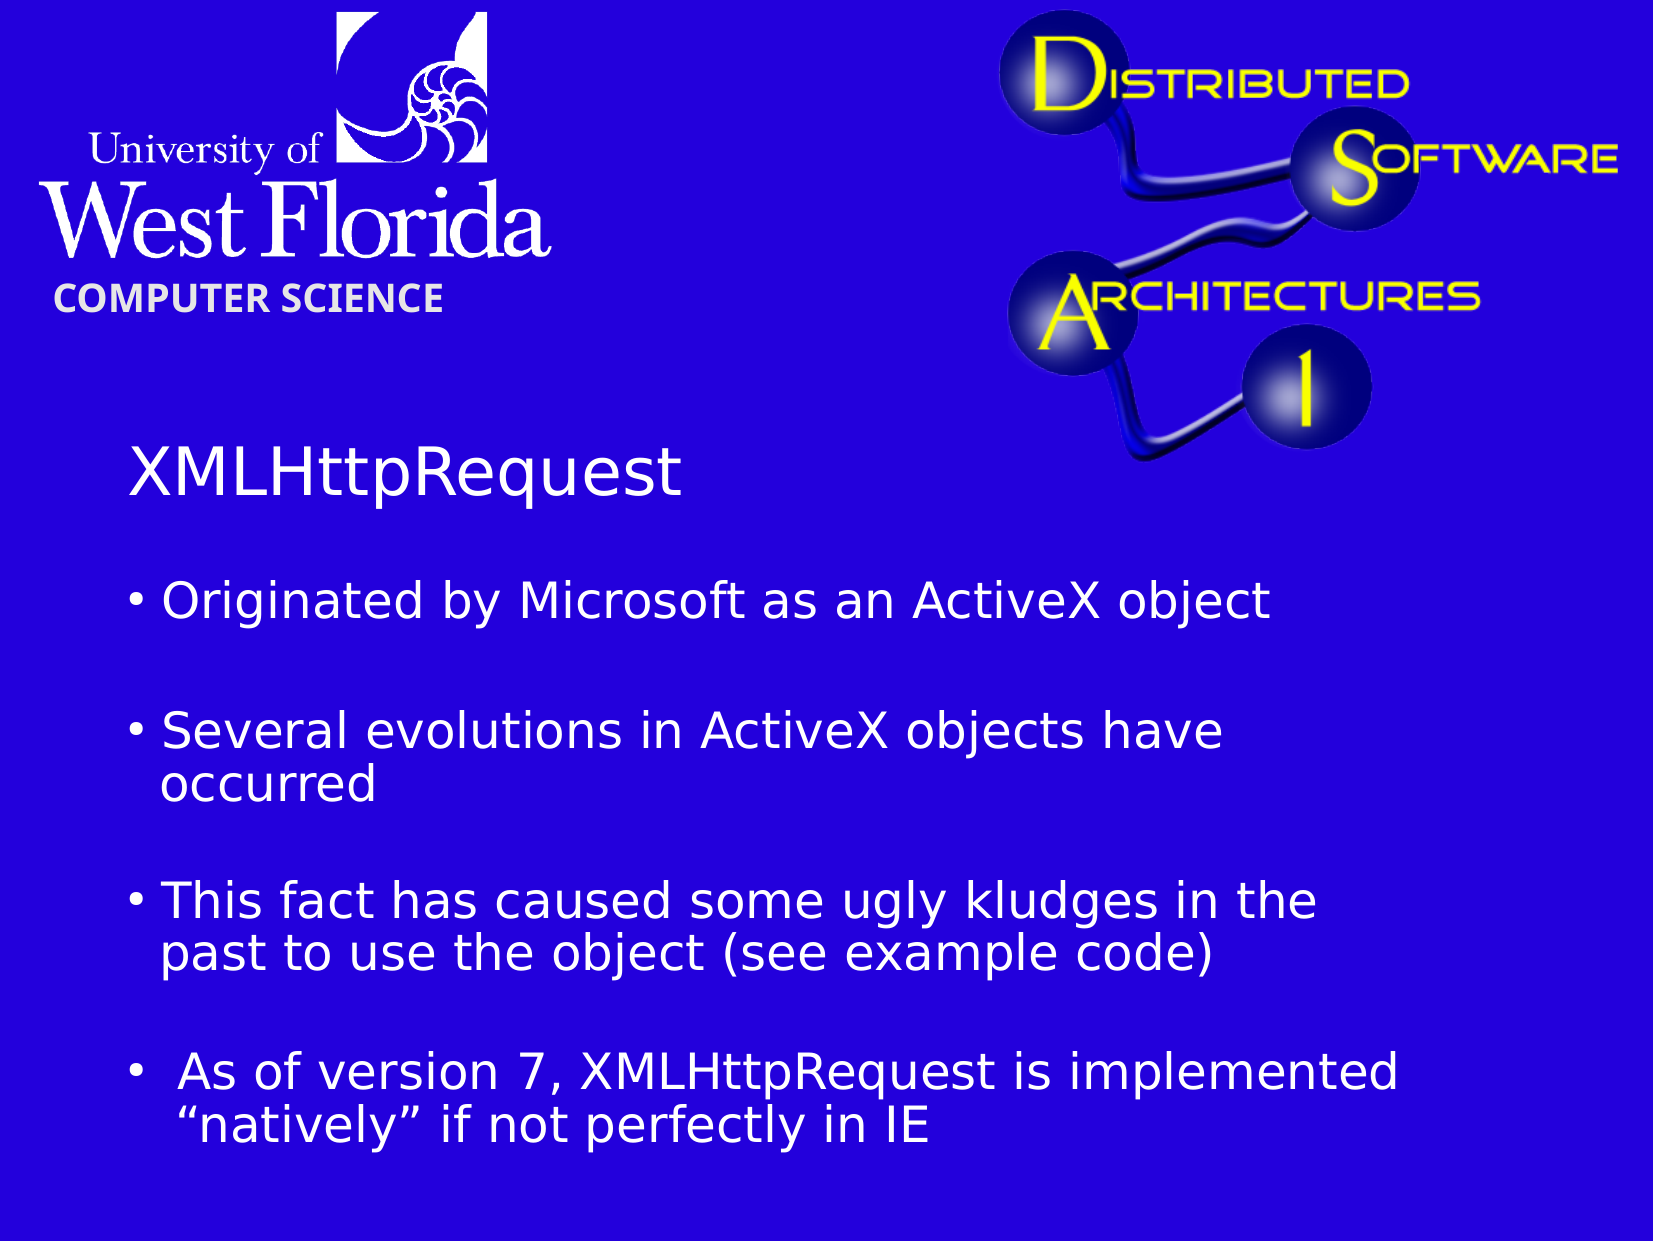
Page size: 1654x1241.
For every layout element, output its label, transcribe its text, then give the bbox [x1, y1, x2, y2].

picture [37, 0, 559, 262]
text_box XMLHttpRequest Originated by Microsoft as an ActiveX object Several evolutions in ActiveX objects have occurred This fact has caused some ugly kludges in the past to use the object (see example code) As of version 7, XMLHttpRequest is implemented “natively” if not perfectly in IE [112, 426, 1426, 1161]
text_box COMPUTER SCIENCE [37, 262, 563, 325]
picture [910, 0, 1653, 506]
